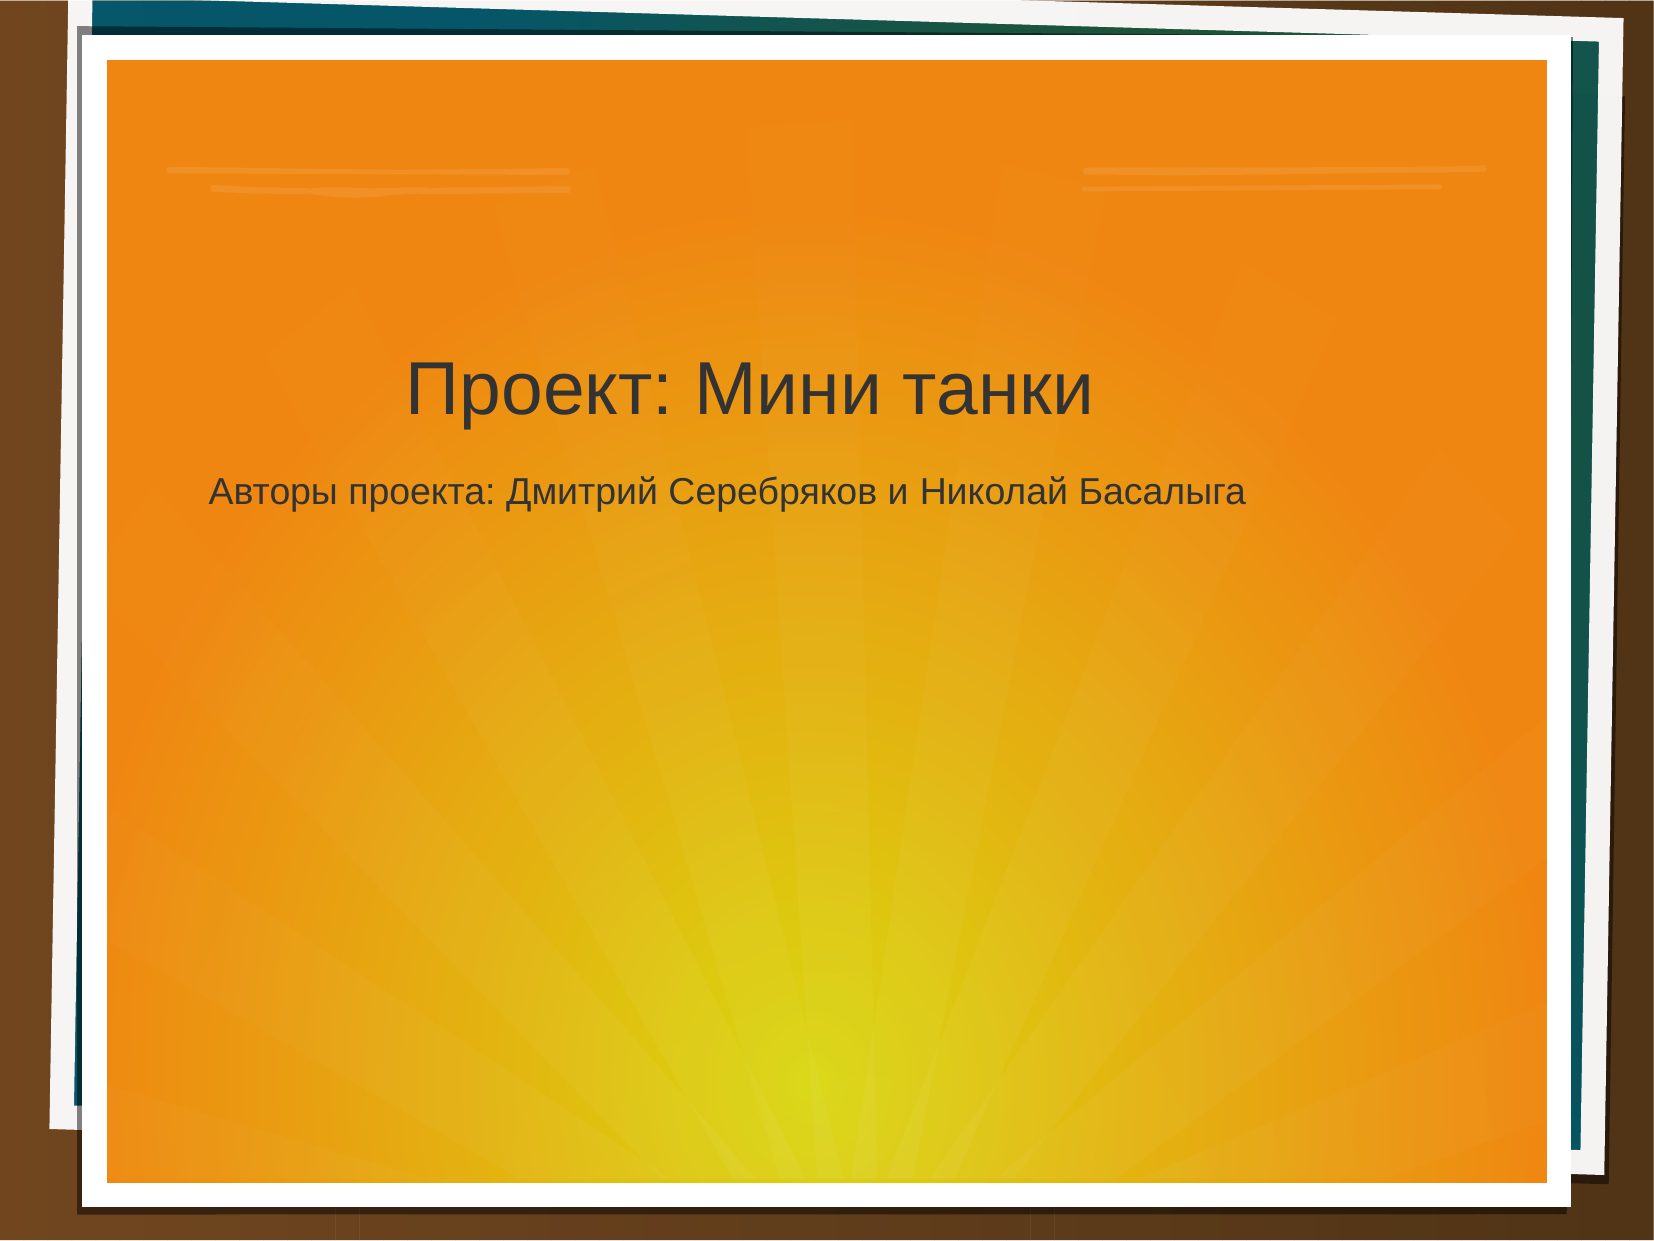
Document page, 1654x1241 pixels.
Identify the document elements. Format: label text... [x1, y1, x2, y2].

title Проект: Мини танки Авторы проекта: Дмитрий Серебряков и Николай Басалыга [94, 377, 1583, 662]
